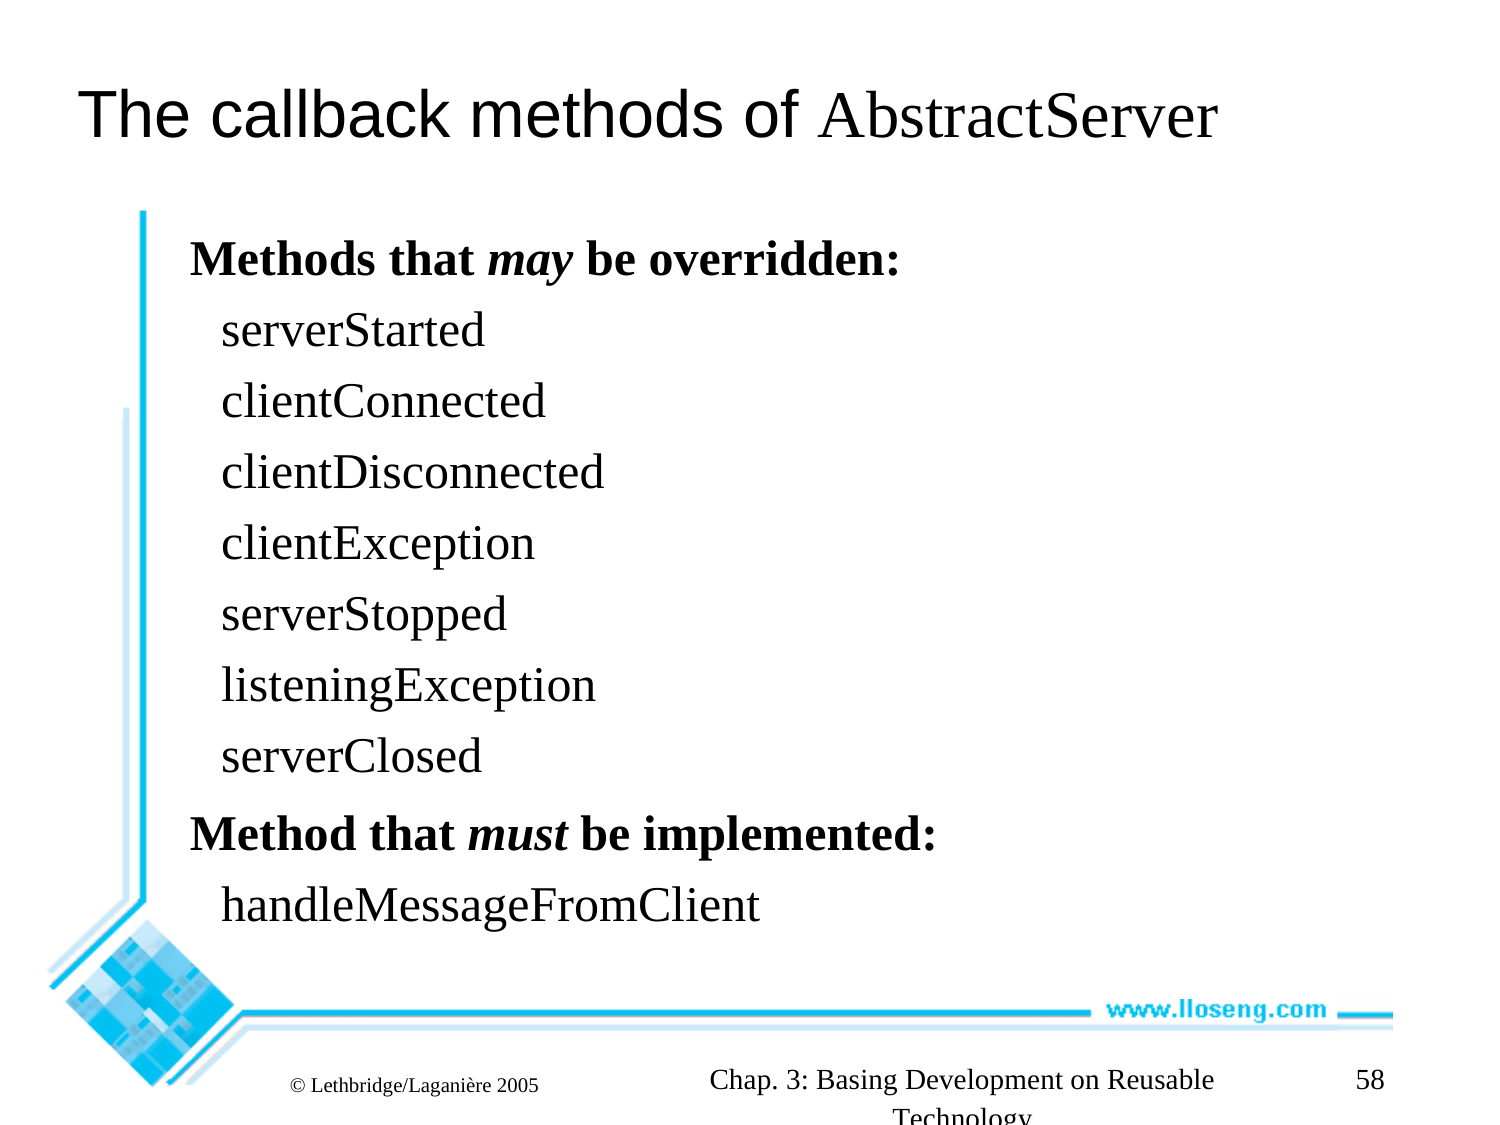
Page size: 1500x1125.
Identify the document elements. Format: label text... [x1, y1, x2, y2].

picture [35, 199, 1363, 1089]
text_box © Lethbridge/Laganière 2005 [275, 1062, 601, 1125]
text_box 15 [1325, 1050, 1401, 1125]
title The callback methods of AbstractServer [62, 37, 1413, 188]
list Methods that may be overridden: serverStarted clientConnected clientDisconnected clientException serverStopped listeningException serverClosed Method that must be implemented: handleMessageFromClient [174, 212, 1413, 1000]
text_box Chap. 3: Basing Development on Reusable Technology [624, 1050, 1300, 1125]
